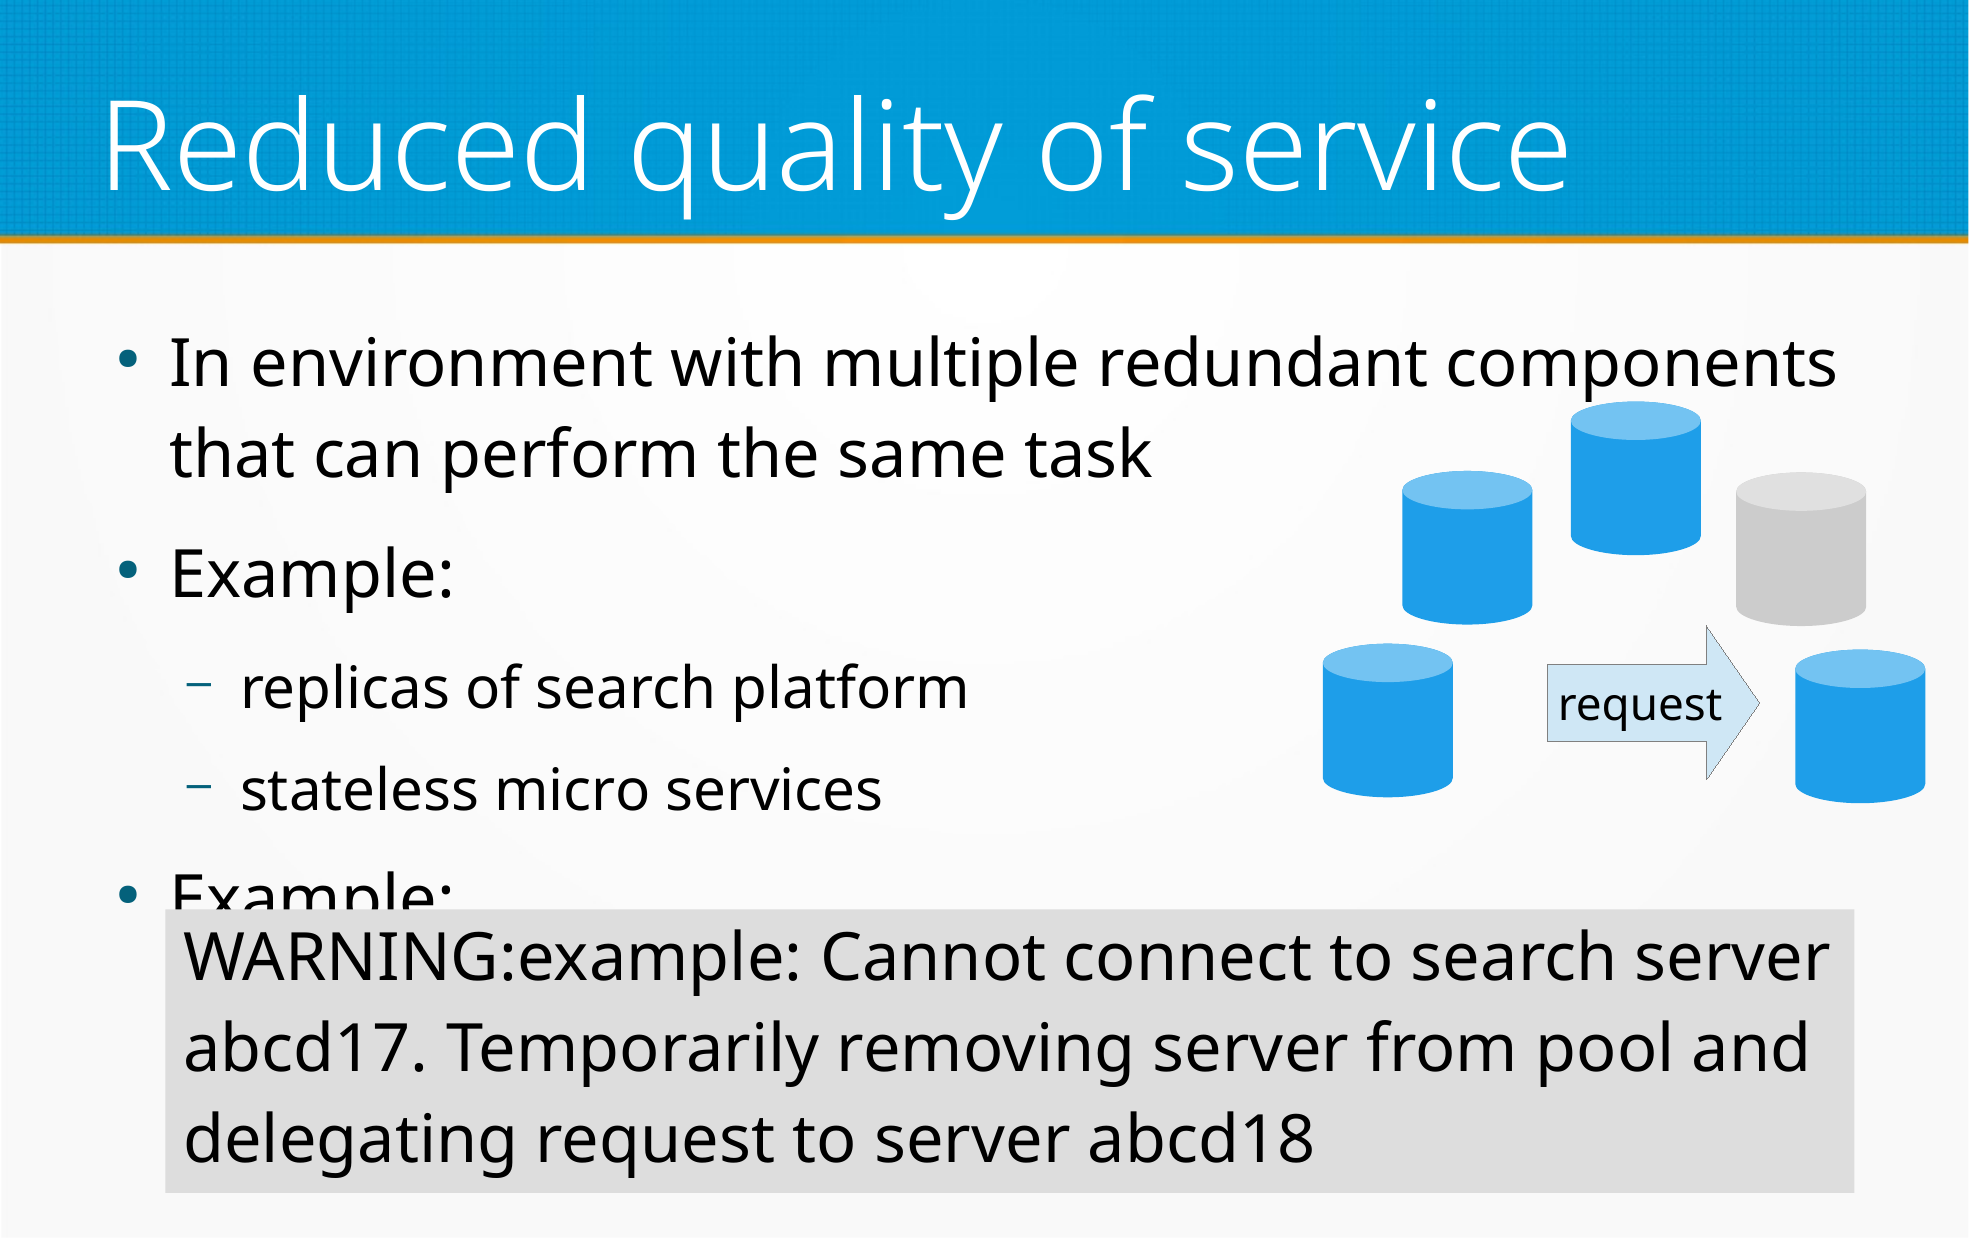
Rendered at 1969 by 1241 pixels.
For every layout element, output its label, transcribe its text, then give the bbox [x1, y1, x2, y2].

list WARNING:example: Cannot connect to search server abcd17. Temporarily removing server from pool and delegating request to server abcd18 [165, 909, 1855, 1193]
text_box [1402, 492, 1533, 625]
text_box [1322, 664, 1453, 798]
text_box [1736, 493, 1867, 627]
text_box request [1547, 625, 1760, 780]
picture [0, 233, 1969, 1241]
title Reduced quality of service [98, 19, 1870, 227]
text_box [1795, 670, 1926, 804]
list In environment with multiple redundant components that can perform the same task Example: replicas of search platform stateless micro services Example: [98, 315, 1867, 1099]
text_box [1570, 422, 1701, 556]
